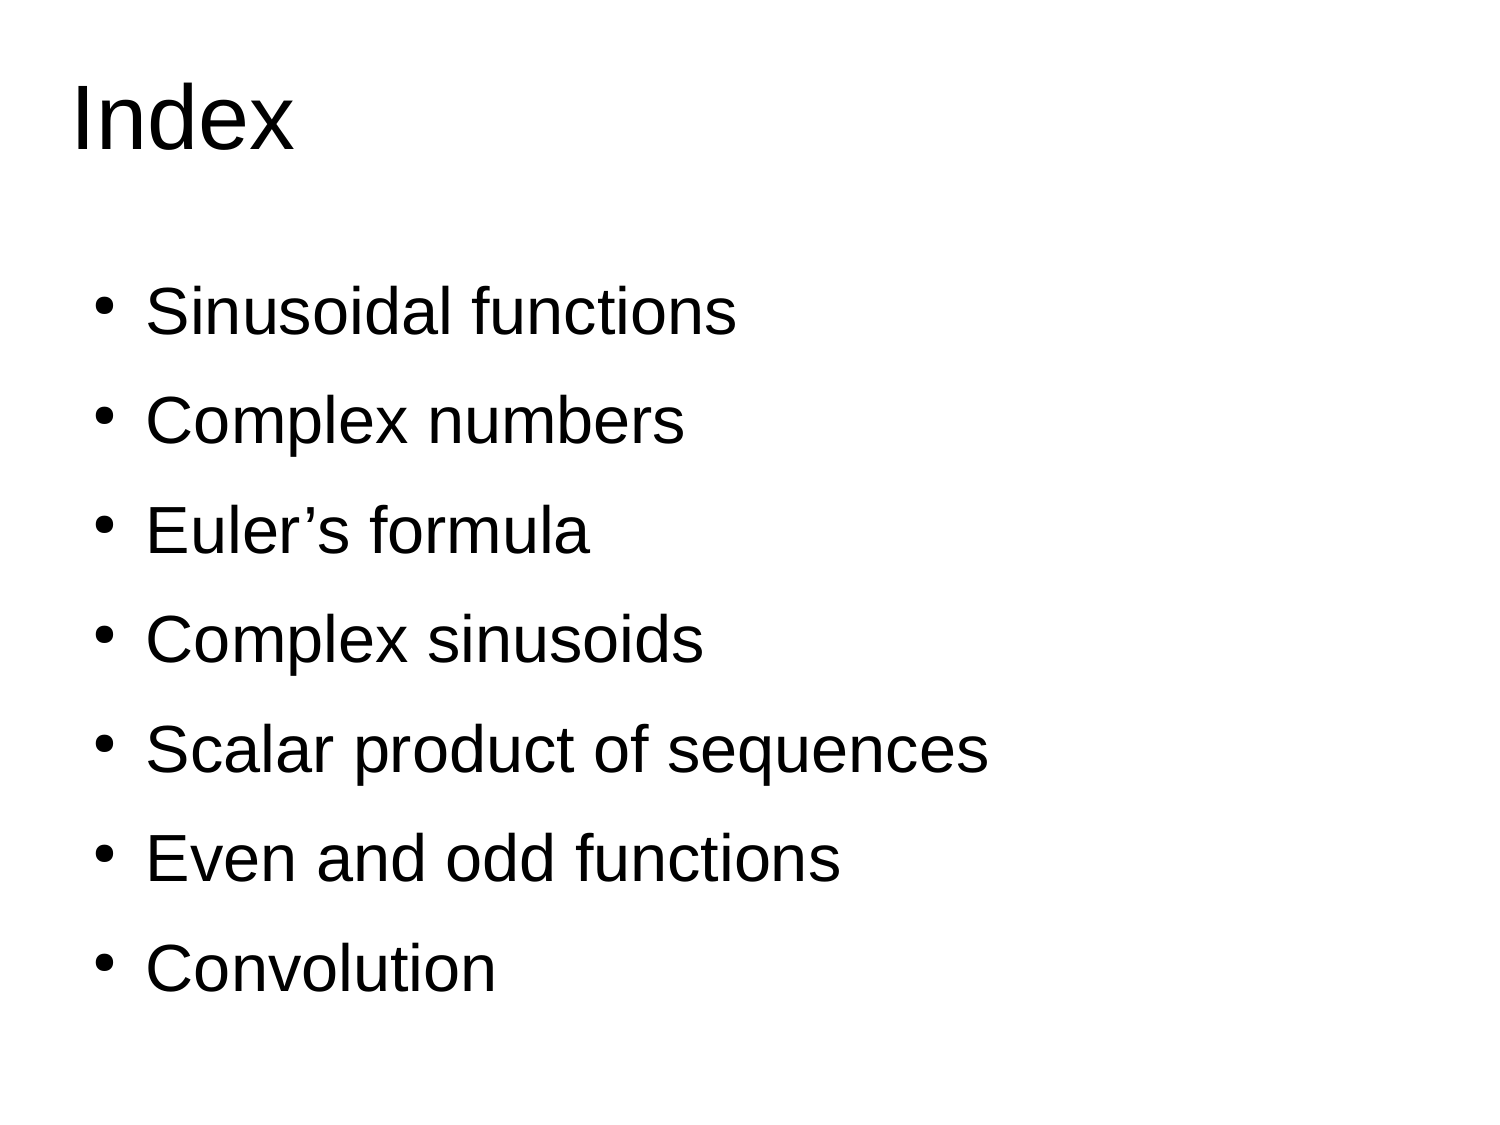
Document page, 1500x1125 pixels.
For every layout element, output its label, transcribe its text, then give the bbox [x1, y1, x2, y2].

list Sinusoidal functions Complex numbers Euler’s formula Complex sinusoids Scalar product of sequences Even and odd functions Convolution [75, 263, 1425, 1006]
title Index [70, 19, 1421, 207]
